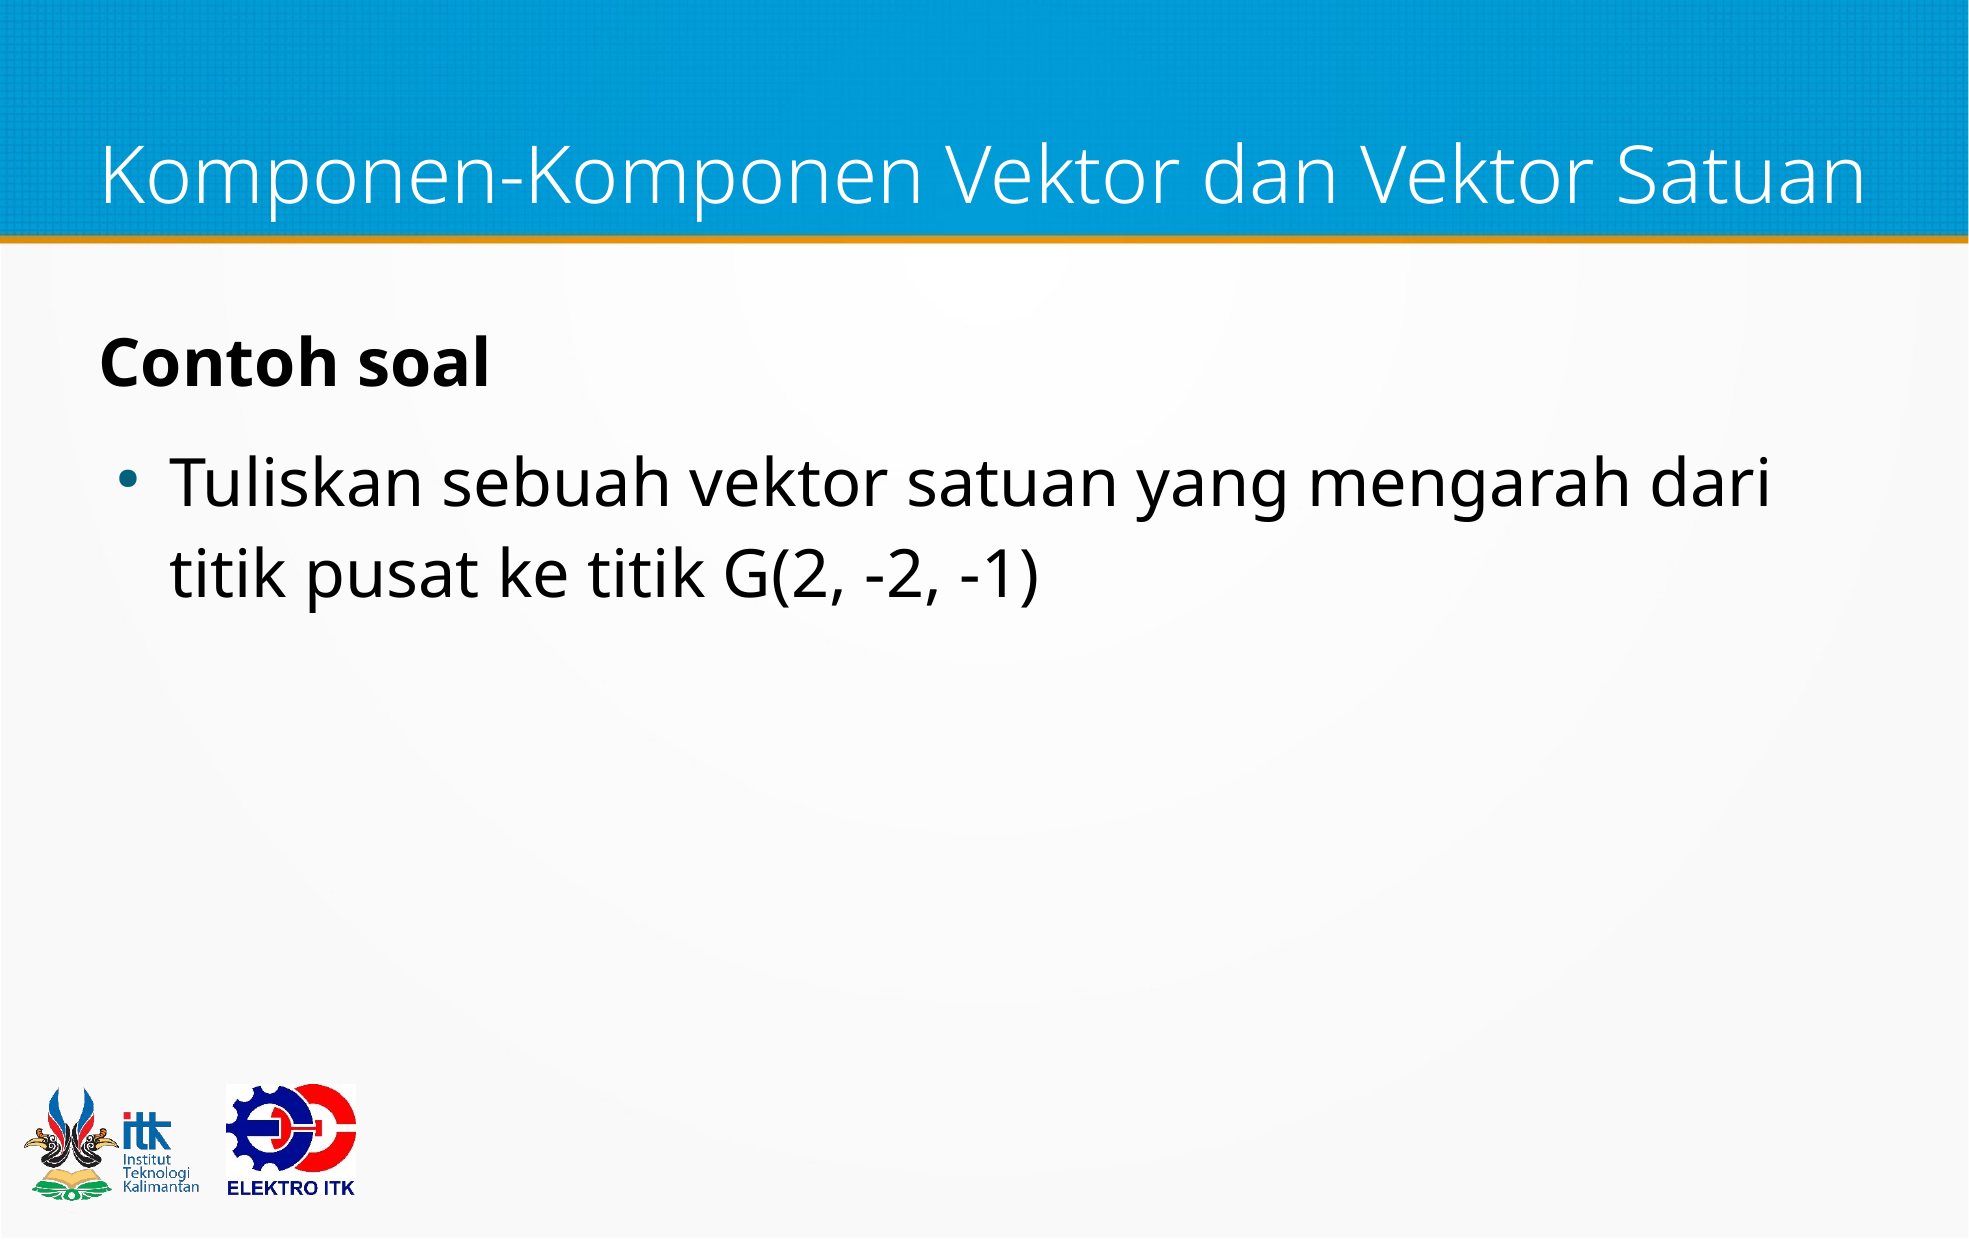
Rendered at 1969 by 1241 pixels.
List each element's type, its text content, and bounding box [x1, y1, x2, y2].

title Komponen-Komponen Vektor dan Vektor Satuan [98, 19, 1870, 227]
list Contoh soal Tuliskan sebuah vektor satuan yang mengarah dari titik pusat ke titik G(2, -2, -1) [98, 315, 1861, 1081]
picture [0, 233, 1969, 1241]
